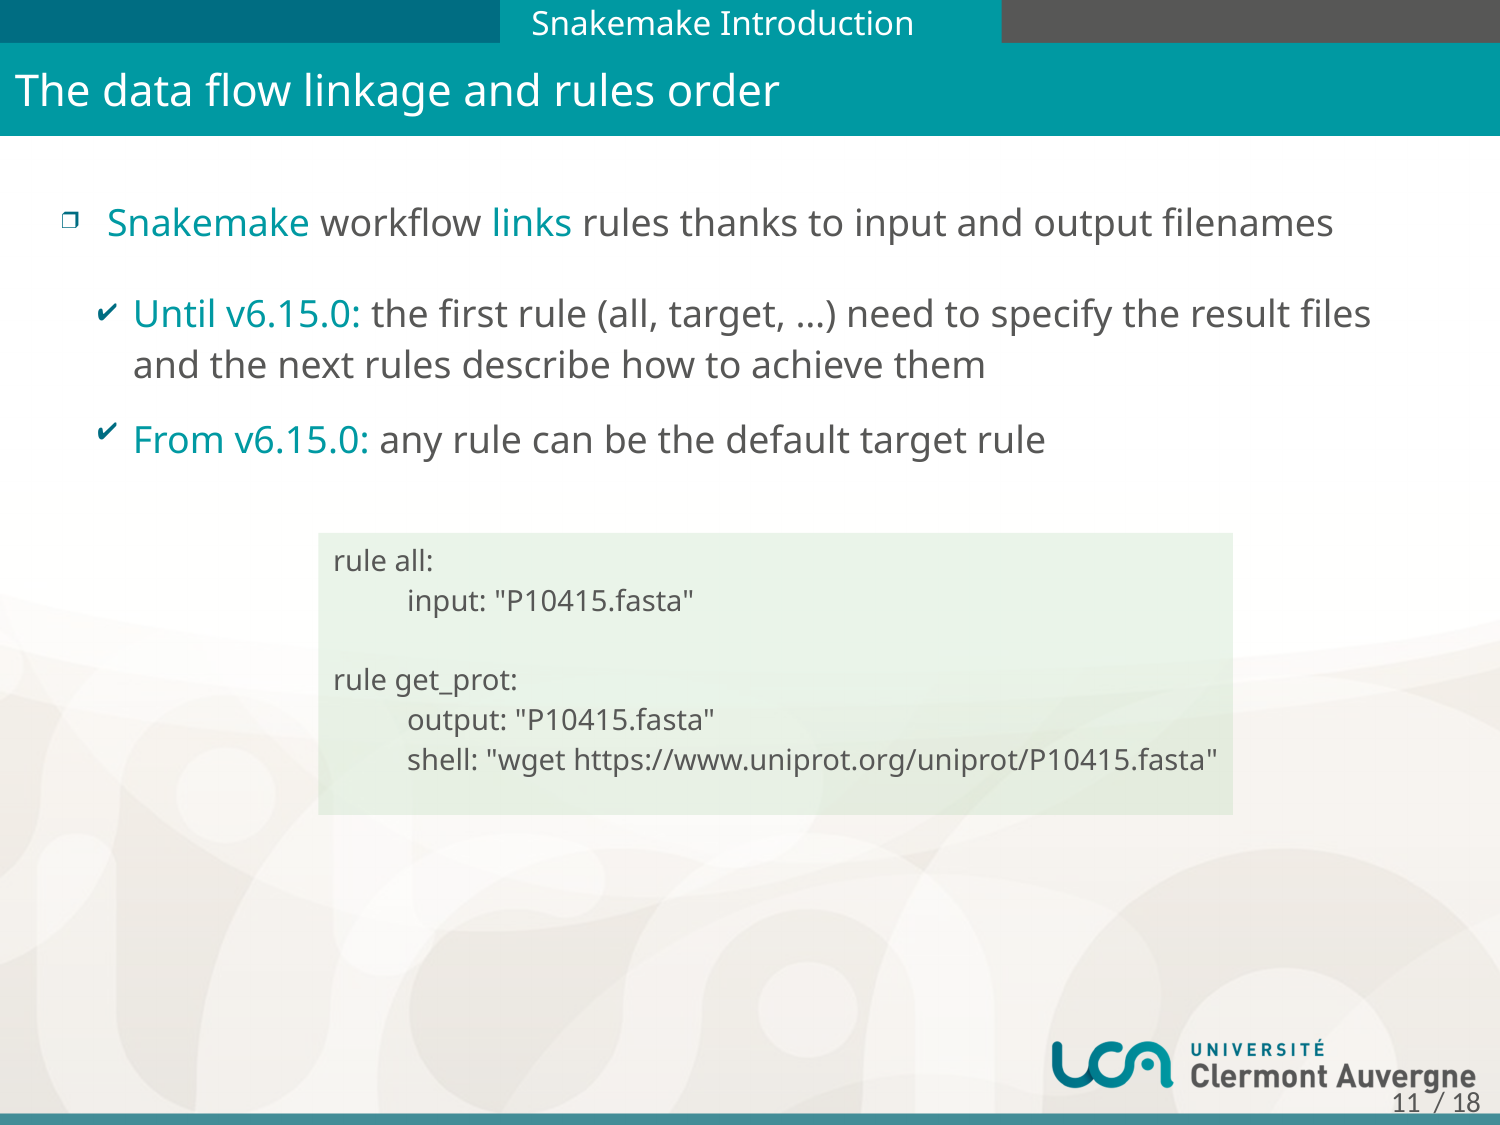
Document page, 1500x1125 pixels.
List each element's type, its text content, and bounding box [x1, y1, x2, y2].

text_box Snakemake workflow links rules thanks to input and output filenames Until v6.15.0: the first rule (all, target, …) need to specify the result files and the next rules describe how to achieve them From v6.15.0: any rule can be the default target rule [47, 188, 1465, 1004]
picture [0, 136, 1500, 1125]
text_box rule all: input: "P10415.fasta" rule get_prot: output: "P10415.fasta" shell: "wget https://www.uniprot.org/uniprot/P10415.fasta" [318, 532, 1182, 815]
text_box The data flow linkage and rules order [0, 57, 1500, 136]
text_box Snakemake Introduction [0, 0, 1500, 57]
